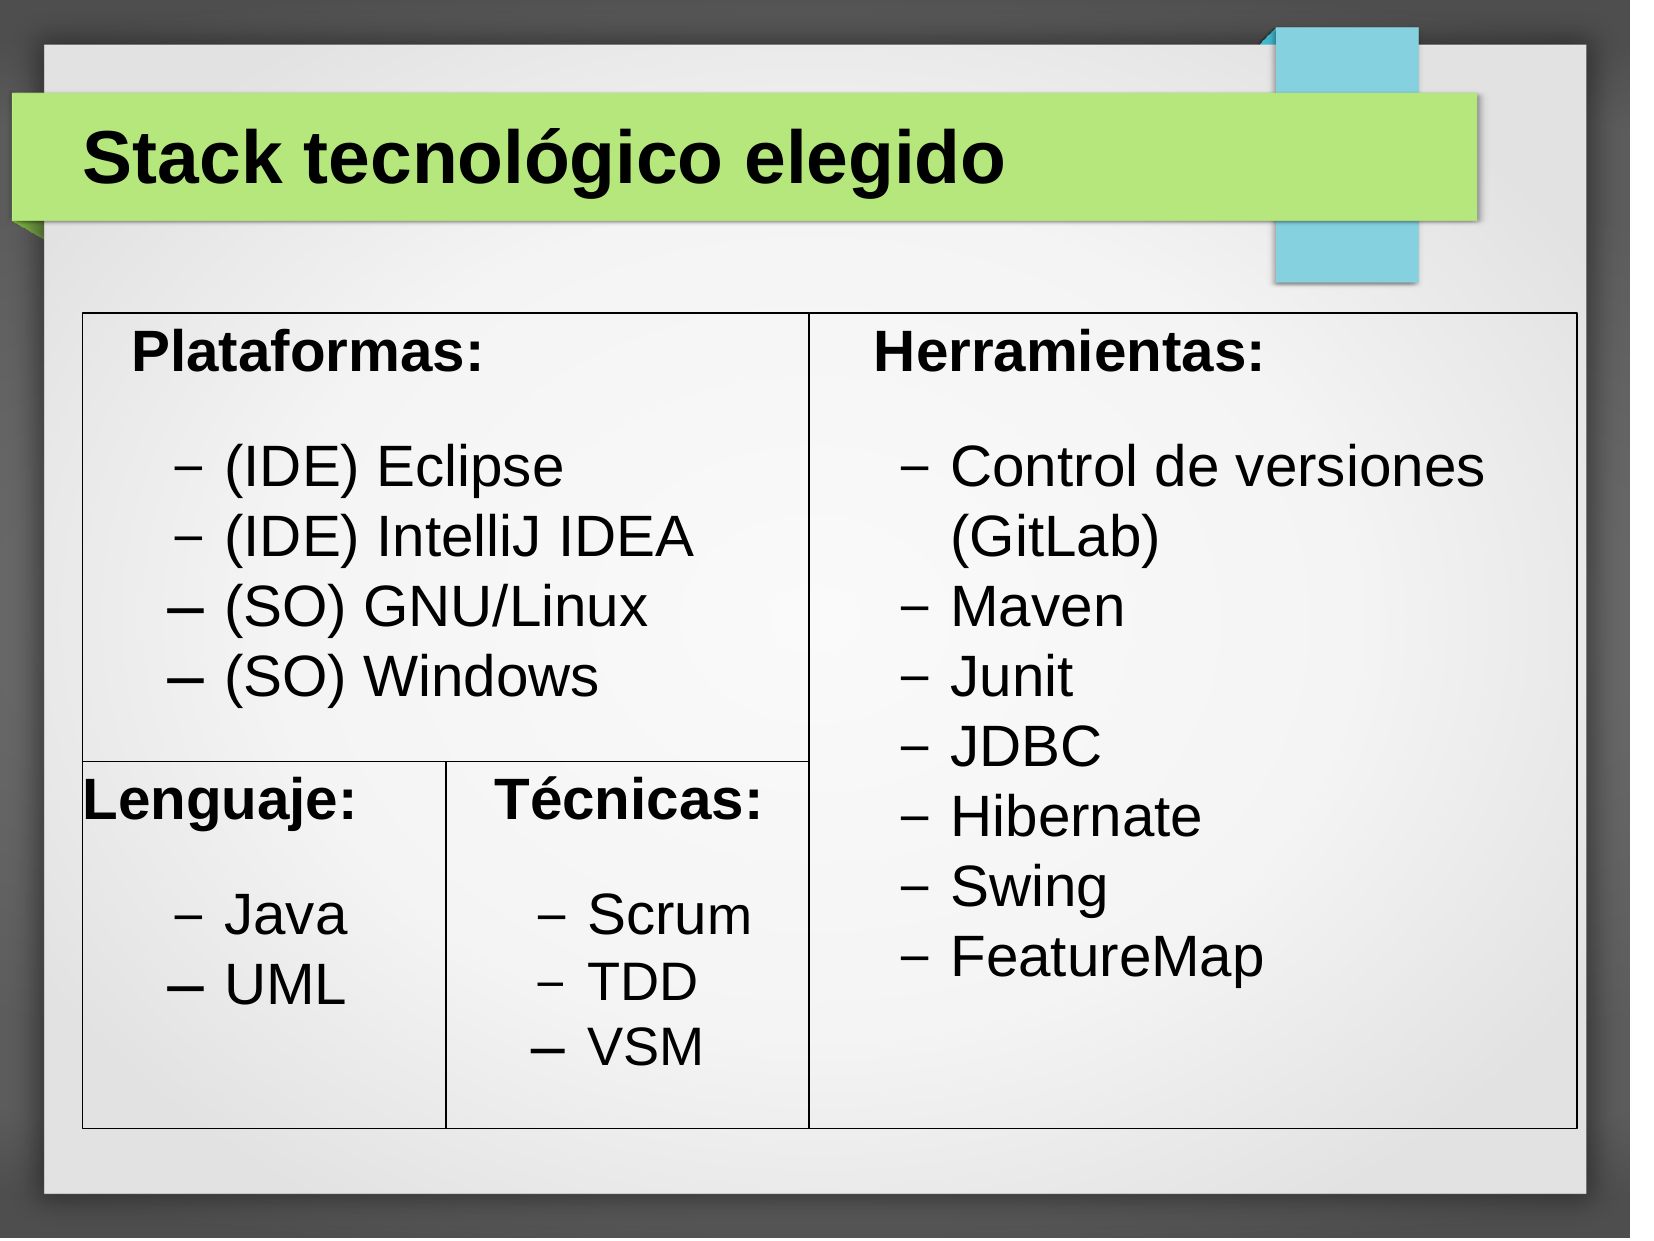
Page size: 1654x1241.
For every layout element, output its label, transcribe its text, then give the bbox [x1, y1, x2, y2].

text_box Lenguaje: Java UML [82, 762, 445, 1129]
text_box Stack tecnológico elegido [82, 94, 1264, 213]
text_box Herramientas: Control de versiones (GitLab) Maven Junit JDBC Hibernate Swing FeatureMap [808, 312, 1578, 1129]
text_box Técnicas: Scrum TDD VSM [445, 762, 809, 1129]
picture [0, 0, 1630, 1238]
text_box Plataformas: (IDE) Eclipse (IDE) IntelliJ IDEA (SO) GNU/Linux (SO) Windows [82, 313, 809, 762]
